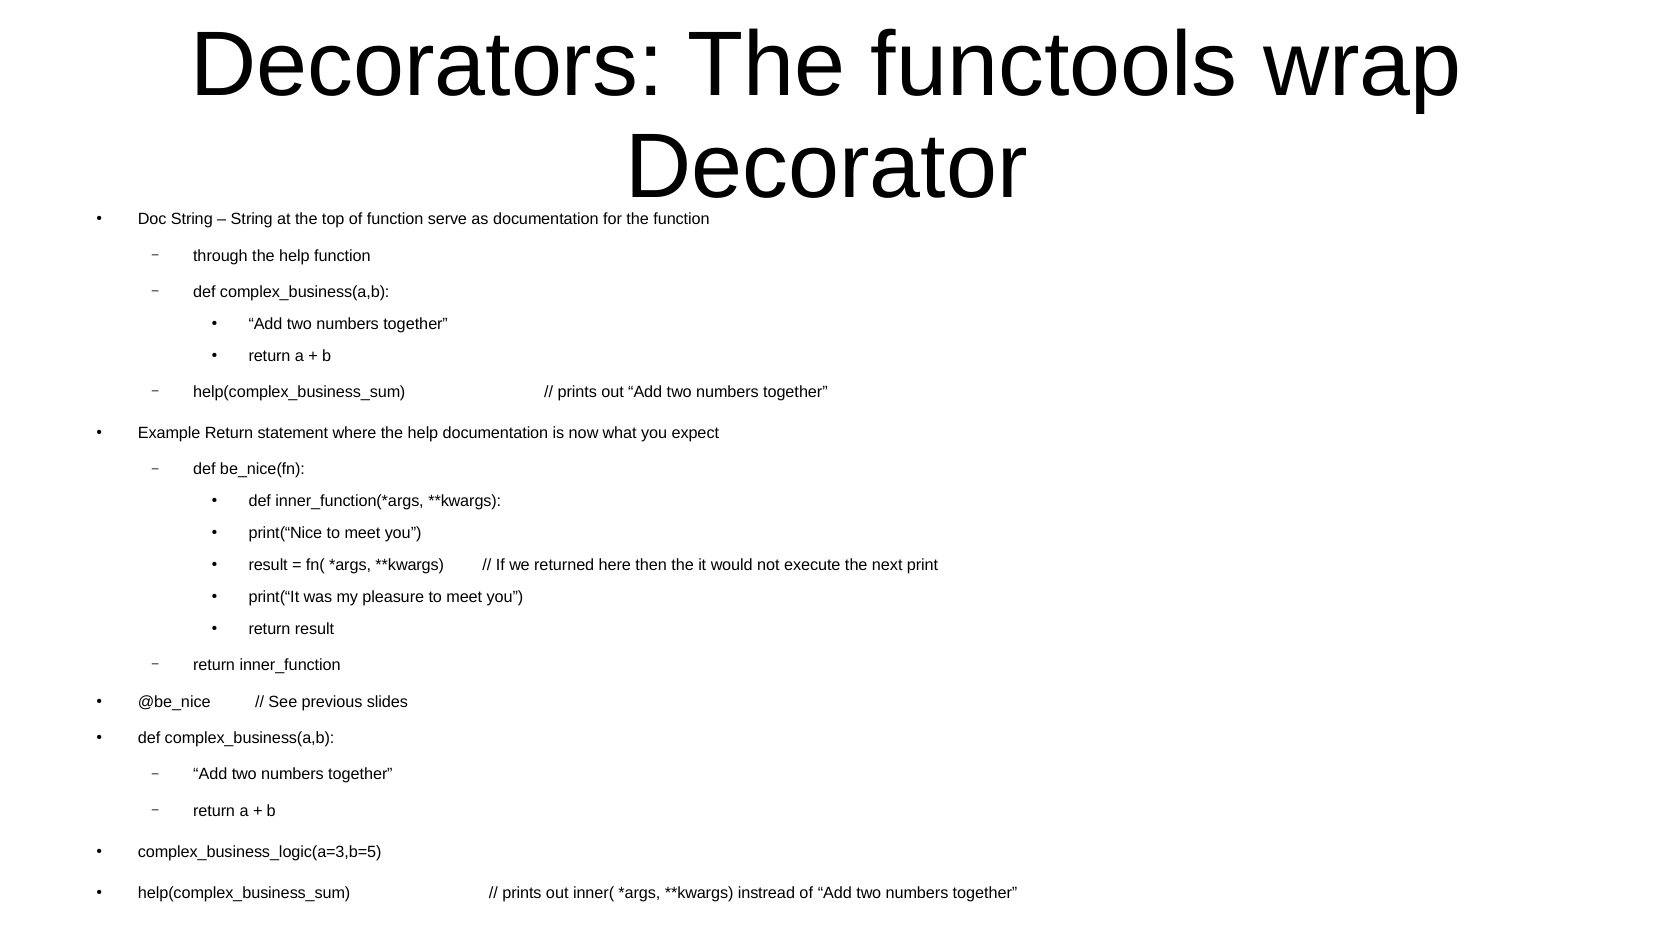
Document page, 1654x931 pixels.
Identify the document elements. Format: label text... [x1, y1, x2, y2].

list Doc String – String at the top of function serve as documentation for the function through the help function def complex_business(a,b): “Add two numbers together” return a + b help(complex_business_sum) // prints out “Add two numbers together” Example Return statement where the help documentation is now what you expect def be_nice(fn): def inner_function(*args, **kwargs): print(“Nice to meet you”) result = fn( *args, **kwargs) // If we returned here then the it would not execute the next print print(“It was my pleasure to meet you”) return result return inner_function @be_nice // See previous slides def complex_business(a,b): “Add two numbers together” return a + b complex_business_logic(a=3,b=5) help(complex_business_sum) // prints out inner( *args, **kwargs) instread of “Add two numbers together” [82, 210, 1571, 908]
title Decorators: The functools wrap Decorator [82, 12, 1571, 210]
